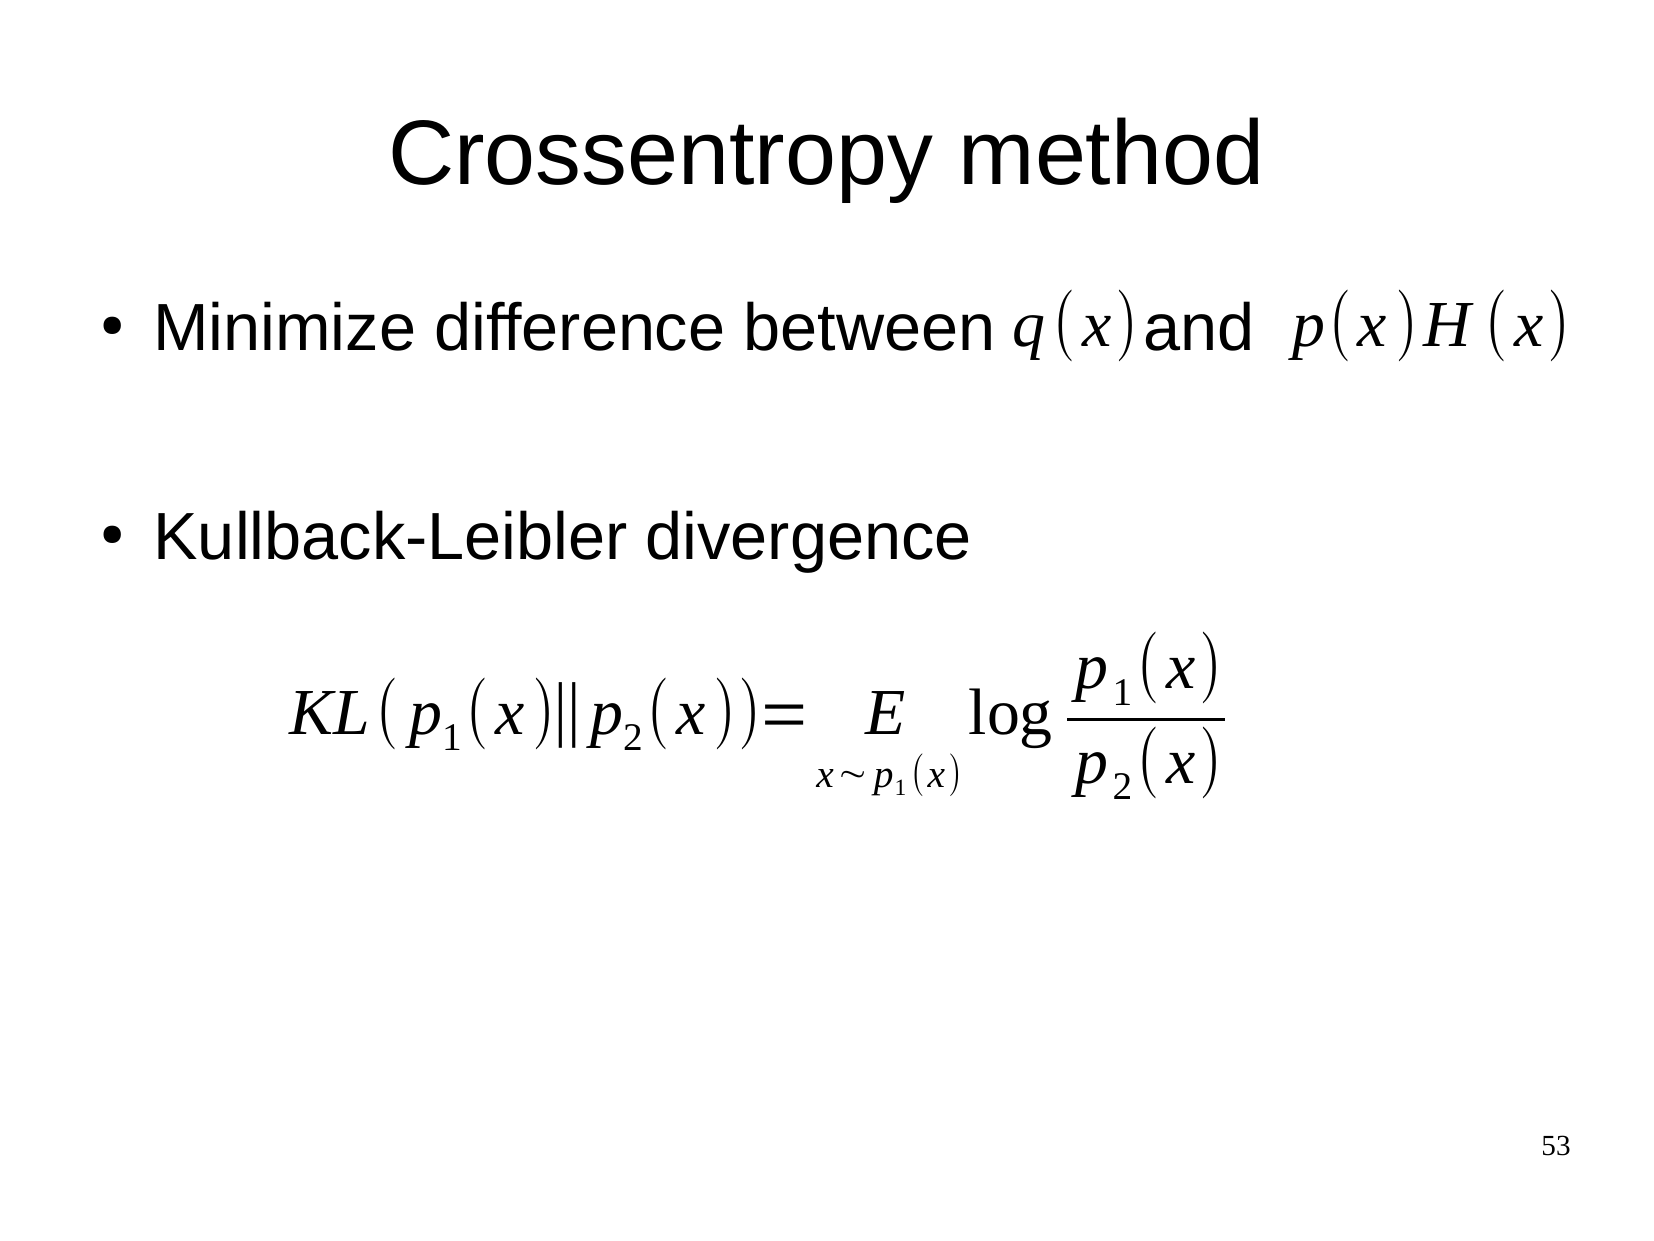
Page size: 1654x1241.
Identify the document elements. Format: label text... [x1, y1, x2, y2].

list Minimize difference between and Kullback-Leibler divergence [82, 290, 1571, 1010]
chart [269, 627, 1244, 807]
chart [995, 284, 1155, 364]
chart [1267, 285, 1587, 364]
title Crossentropy method [82, 49, 1571, 257]
